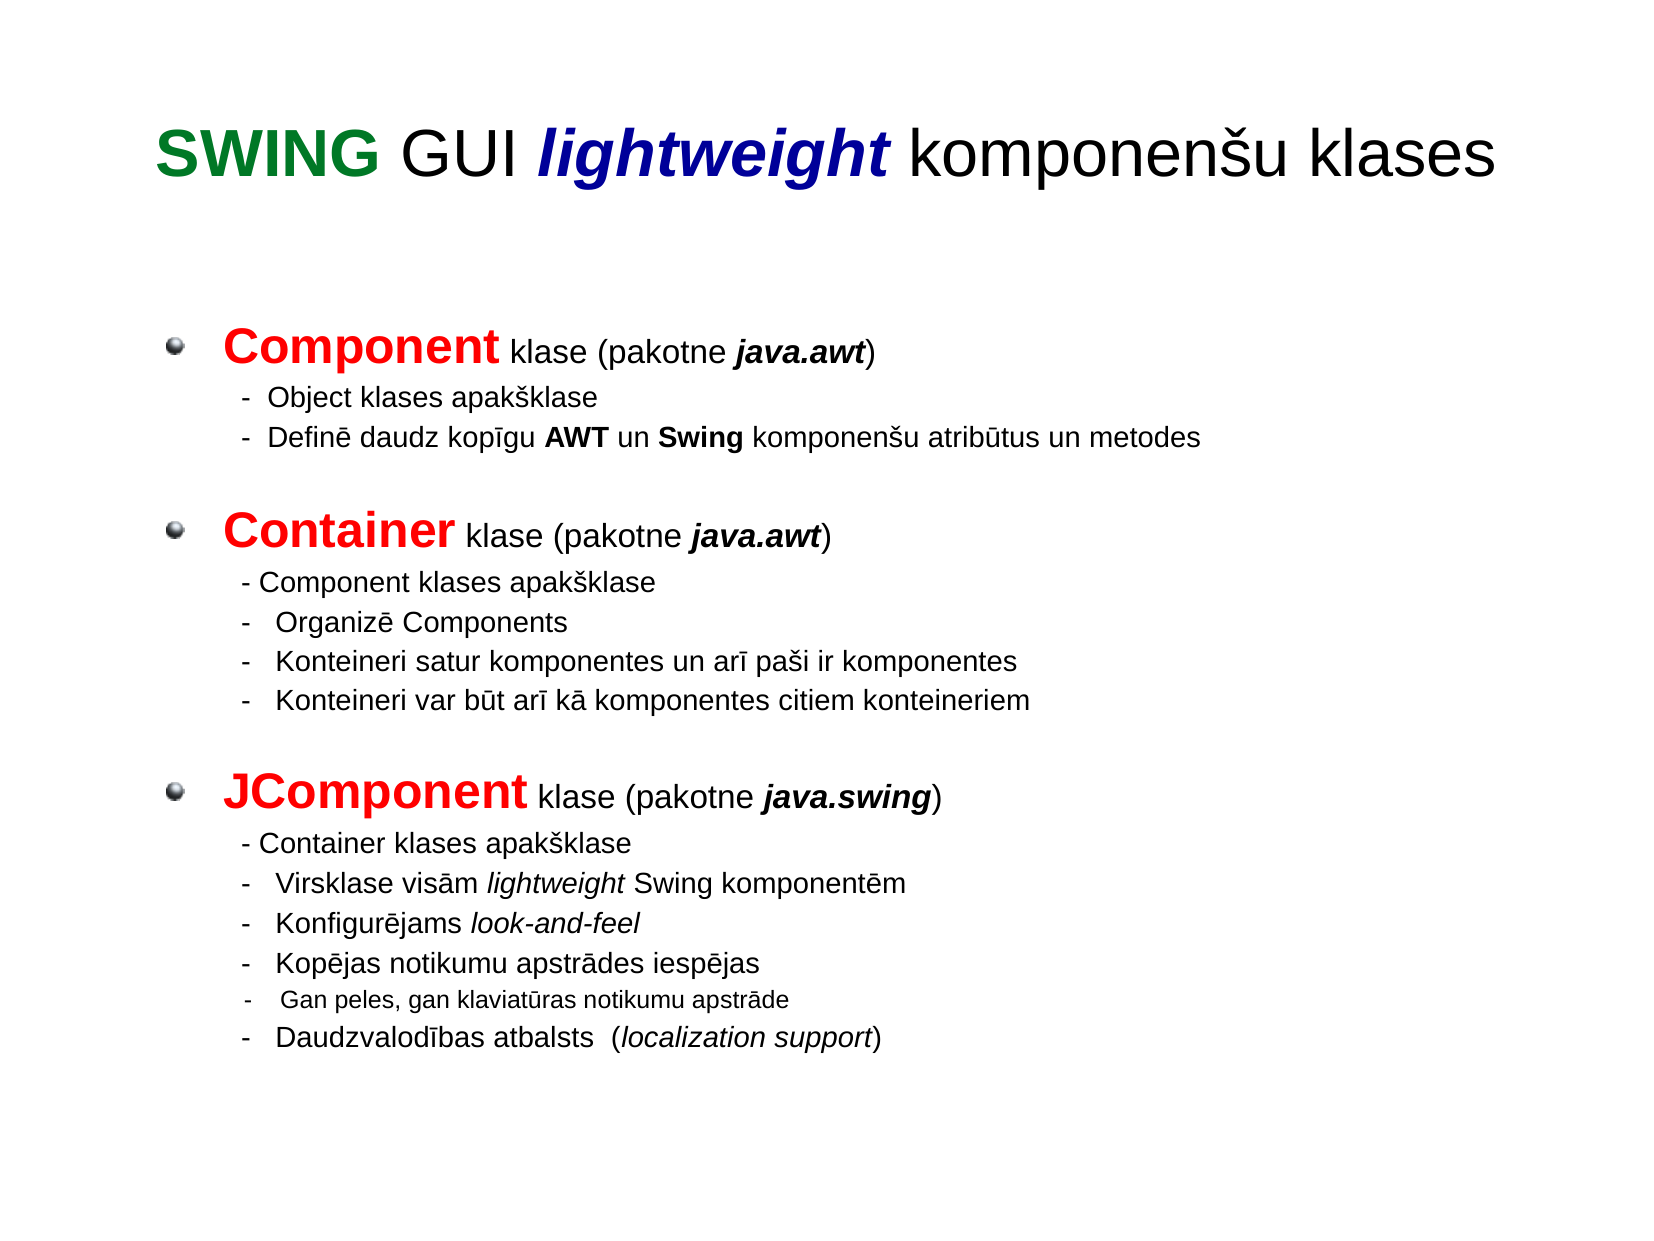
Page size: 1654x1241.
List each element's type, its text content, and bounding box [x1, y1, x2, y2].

title SWING GUI lightweight komponenšu klases [82, 49, 1571, 257]
text_box Component klase (pakotne java.awt) - Object klases apakšklase - Definē daudz kopīgu AWT un Swing komponenšu atribūtus un metodes Container klase (pakotne java.awt) - Component klases apakšklase - Organizē Components - Konteineri satur komponentes un arī paši ir komponentes - Konteineri var būt arī kā komponentes citiem konteineriem JComponent klase (pakotne java.swing) - Container klases apakšklase - Virsklase visām lightweight Swing komponentēm - Konfigurējams look-and-feel - Kopējas notikumu apstrādes iespējas - Gan peles, gan klaviatūras notikumu apstrāde - Daudzvalodības atbalsts (localization support) [152, 310, 1579, 1214]
